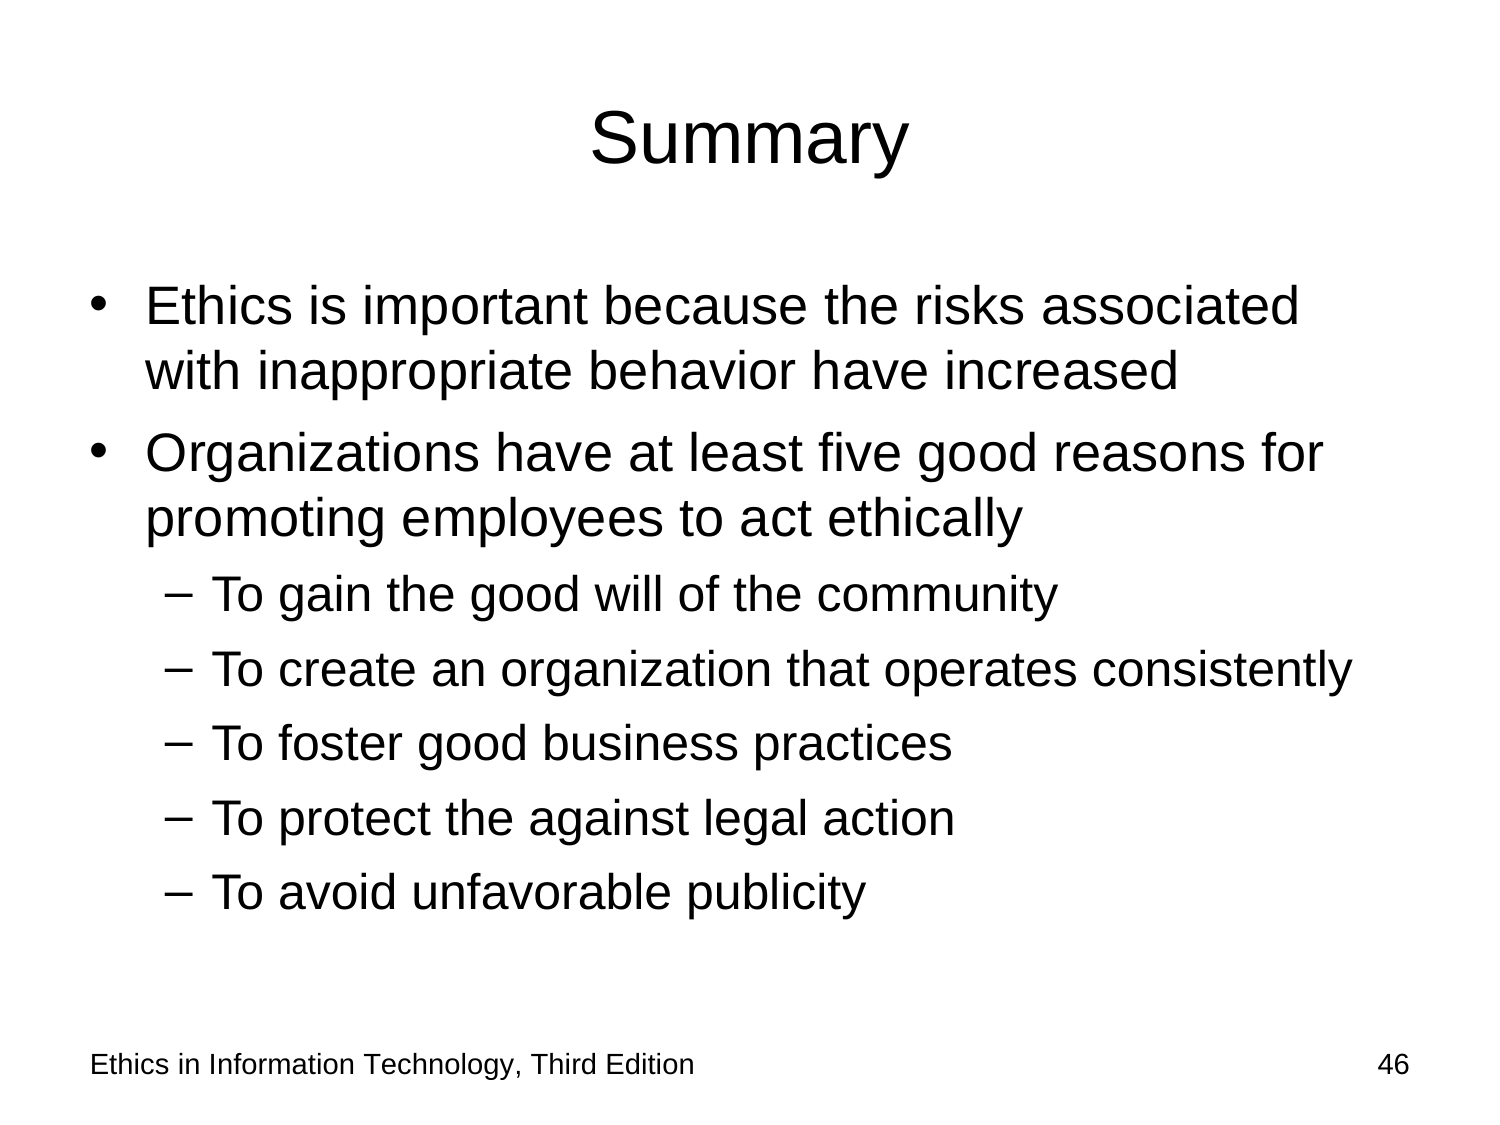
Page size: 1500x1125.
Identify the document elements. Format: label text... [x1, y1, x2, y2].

text_box Ethics in Information Technology, Third Edition [74, 1037, 1074, 1103]
title Summary [75, 45, 1425, 233]
list Ethics is important because the risks associated with inappropriate behavior have increased Organizations have at least five good reasons for promoting employees to act ethically To gain the good will of the community To create an organization that operates consistently To foster good business practices To protect the against legal action To avoid unfavorable publicity [75, 262, 1425, 1005]
text_box <number> [1074, 1037, 1425, 1103]
